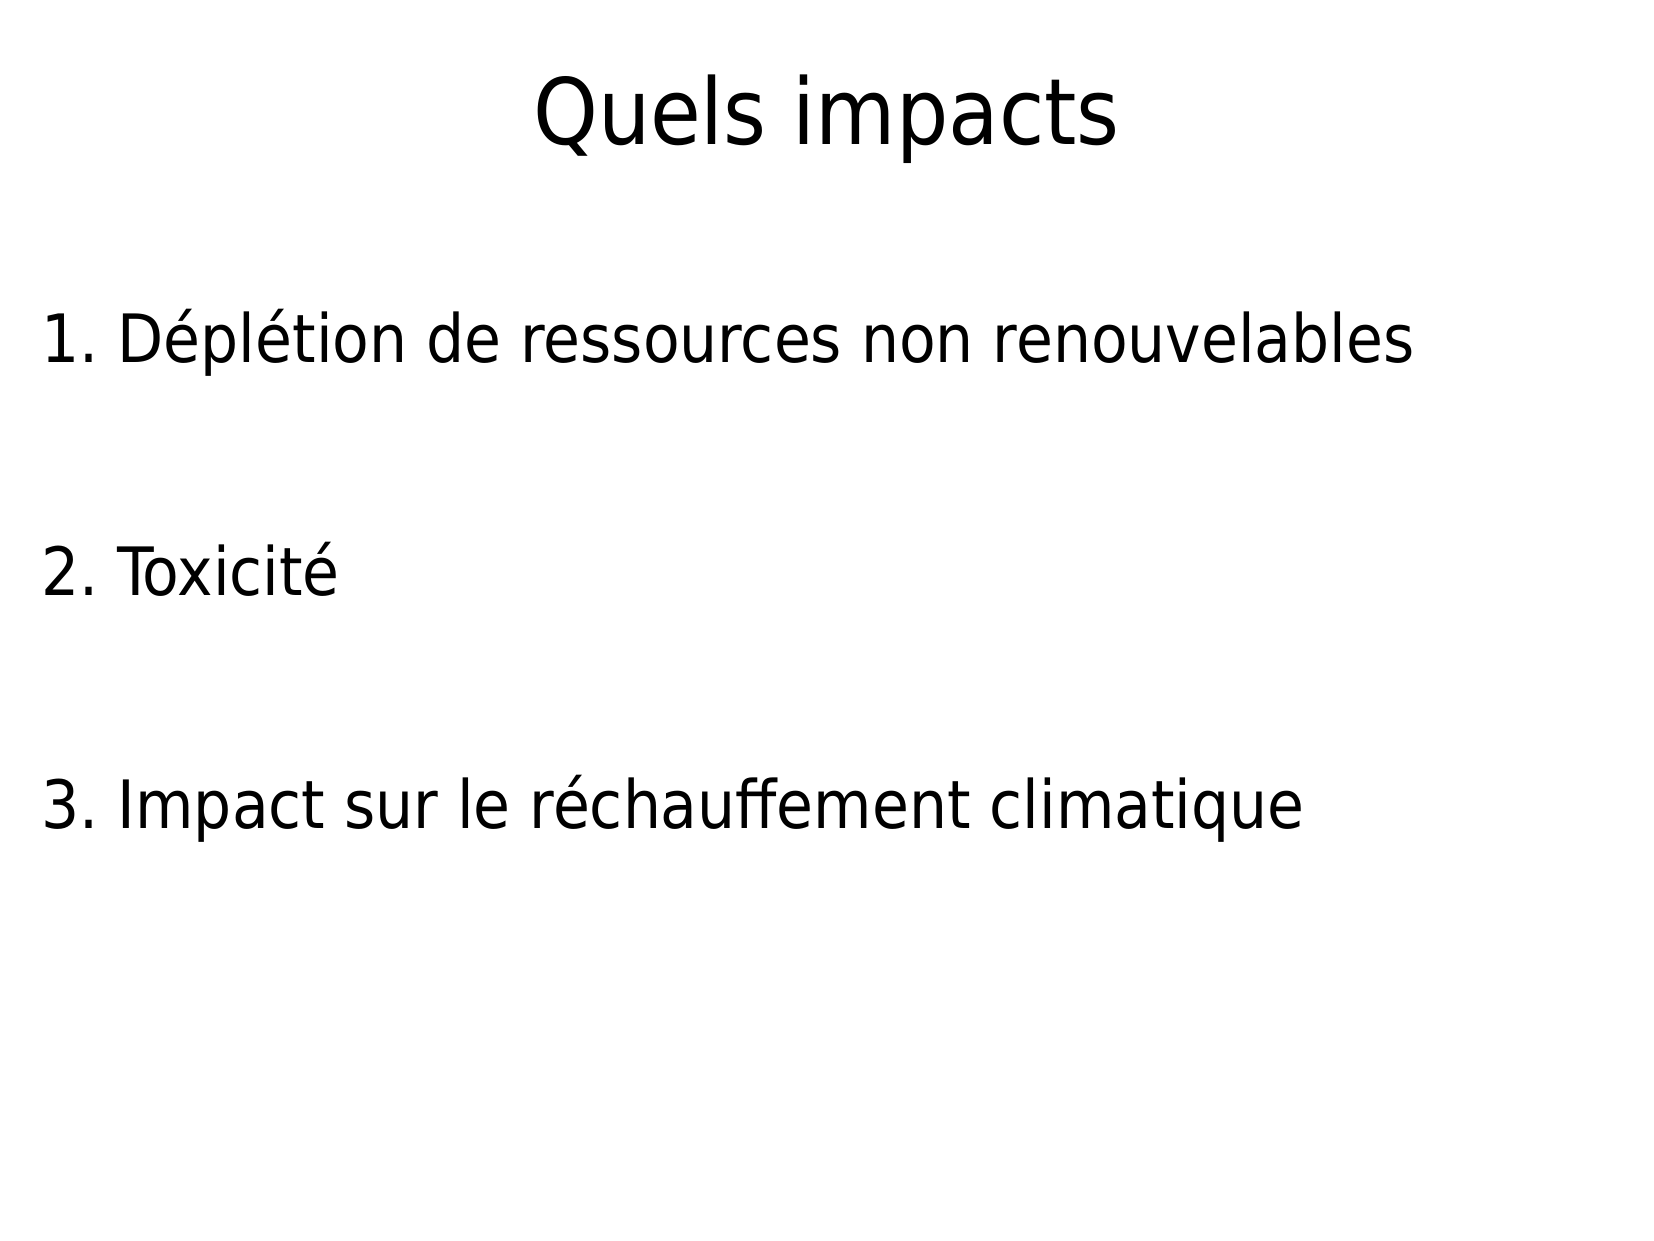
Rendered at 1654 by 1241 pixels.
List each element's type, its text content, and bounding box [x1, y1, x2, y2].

title Quels impacts [41, 12, 1613, 214]
title 1. Déplétion de ressources non renouvelables 2. Toxicité 3. Impact sur le réchauffement climatique [41, 222, 1613, 1183]
